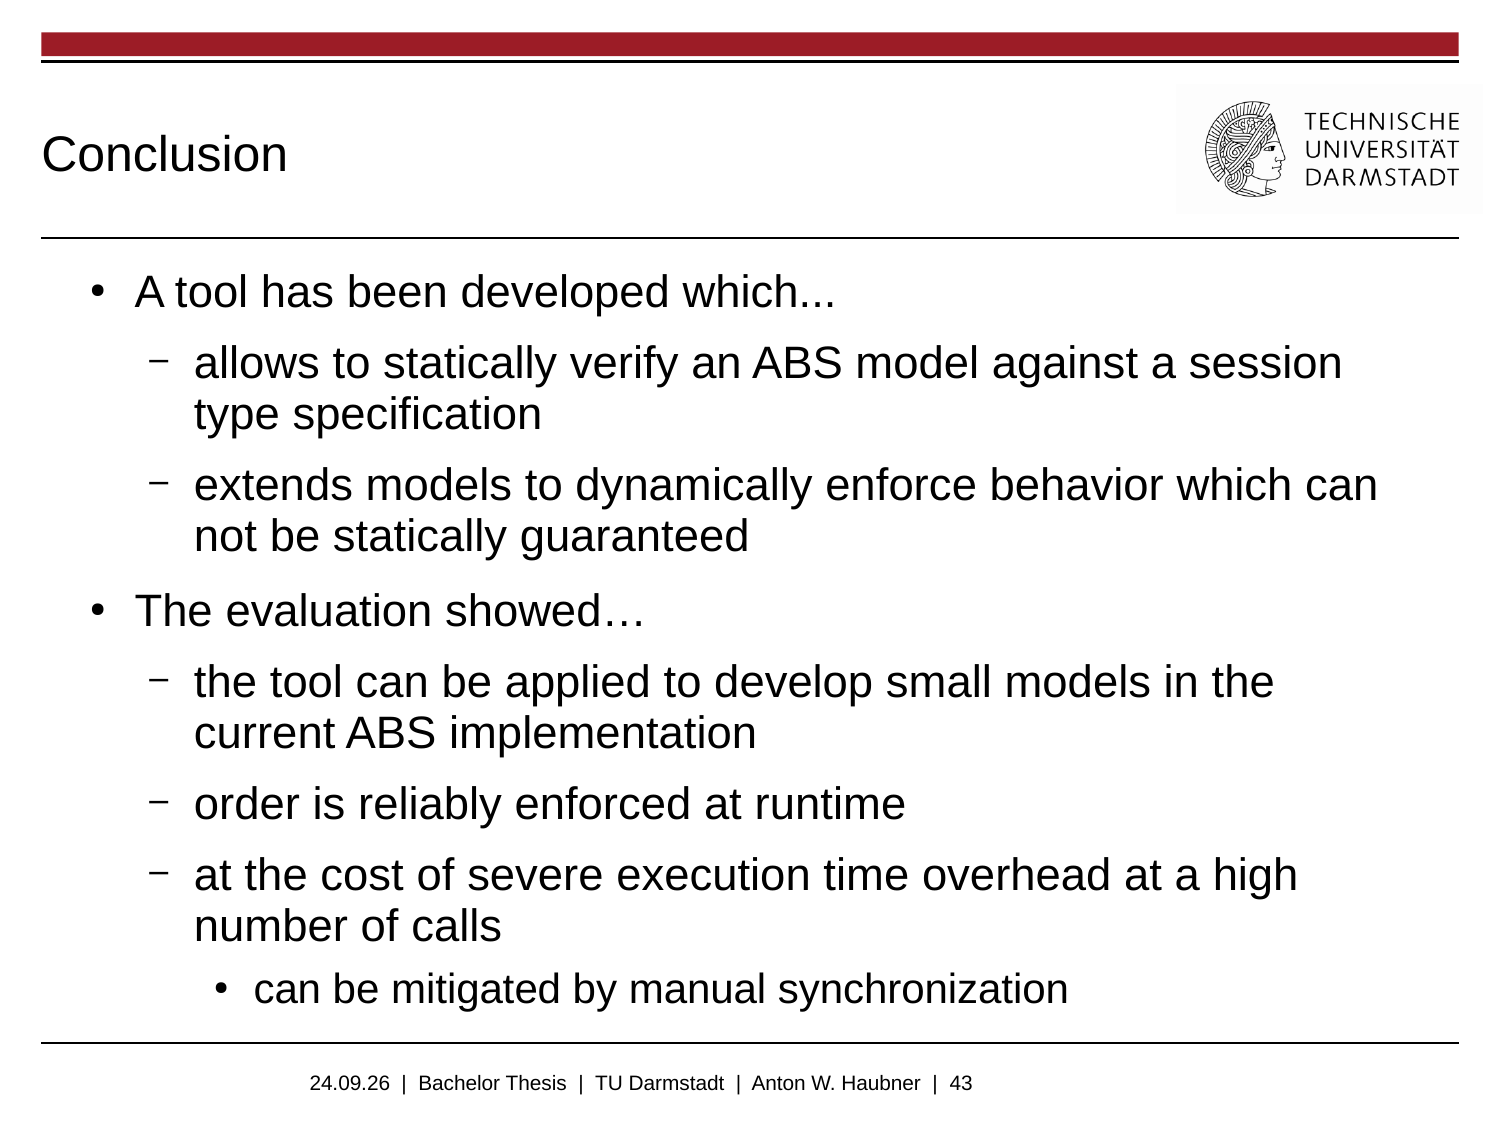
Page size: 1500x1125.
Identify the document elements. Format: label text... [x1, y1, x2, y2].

list A tool has been developed which... allows to statically verify an ABS model against a session type specification extends models to dynamically enforce behavior which can not be statically guaranteed The evaluation showed… the tool can be applied to develop small models in the current ABS implementation order is reliably enforced at runtime at the cost of severe execution time overhead at a high number of calls can be mitigated by manual synchronization [75, 263, 1425, 1016]
title Conclusion [41, 78, 1131, 230]
